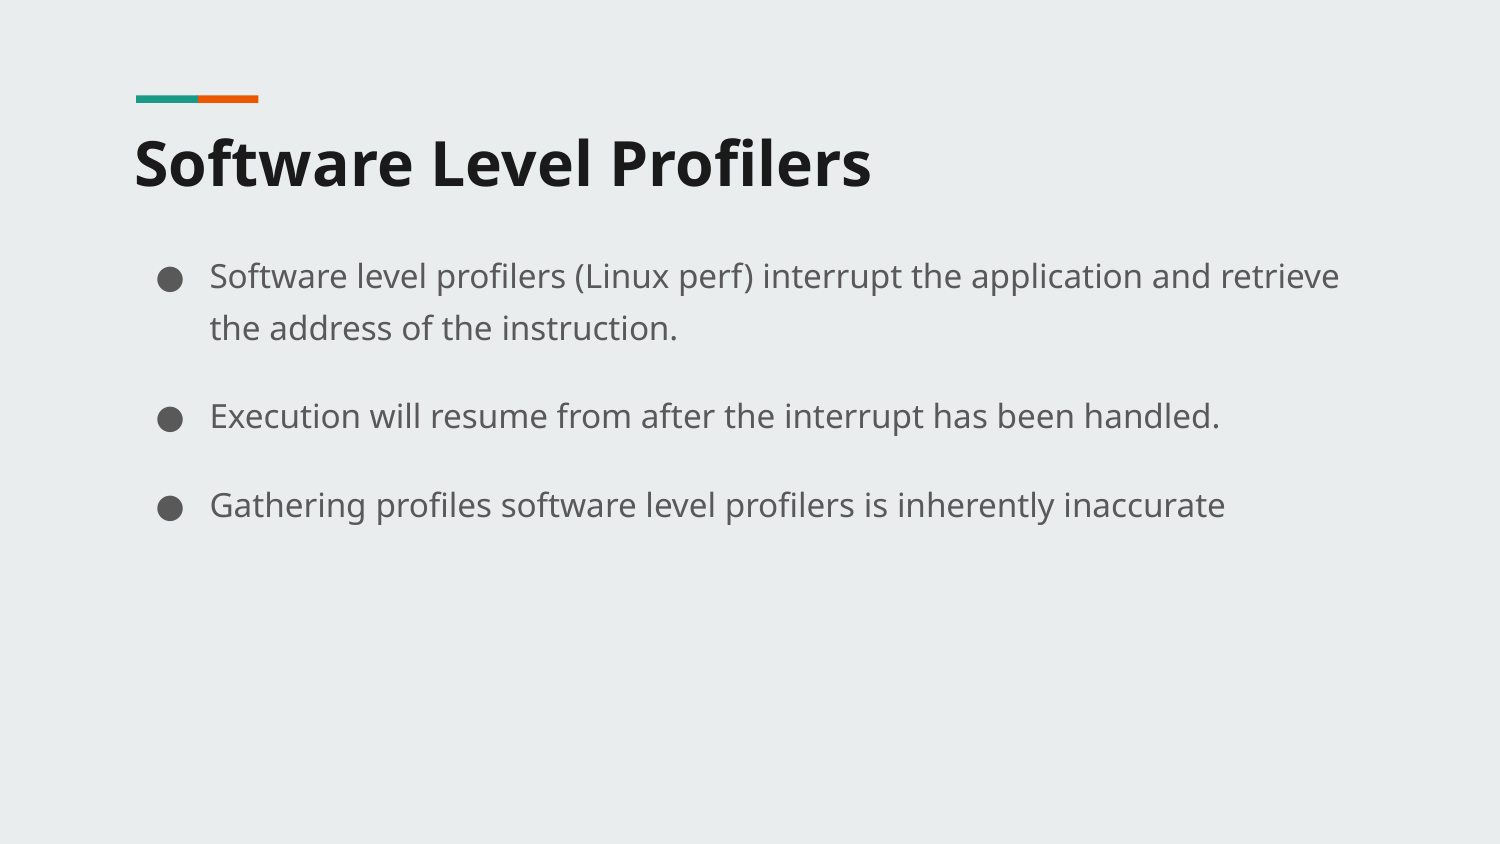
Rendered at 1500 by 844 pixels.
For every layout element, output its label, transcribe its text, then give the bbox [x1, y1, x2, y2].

text_box Software Level Profilers [119, 104, 1381, 246]
text_box Software level profilers (Linux perf) interrupt the application and retrieve the address of the instruction. Execution will resume from after the interrupt has been handled. Gathering profiles software level profilers is inherently inaccurate [119, 246, 1381, 668]
